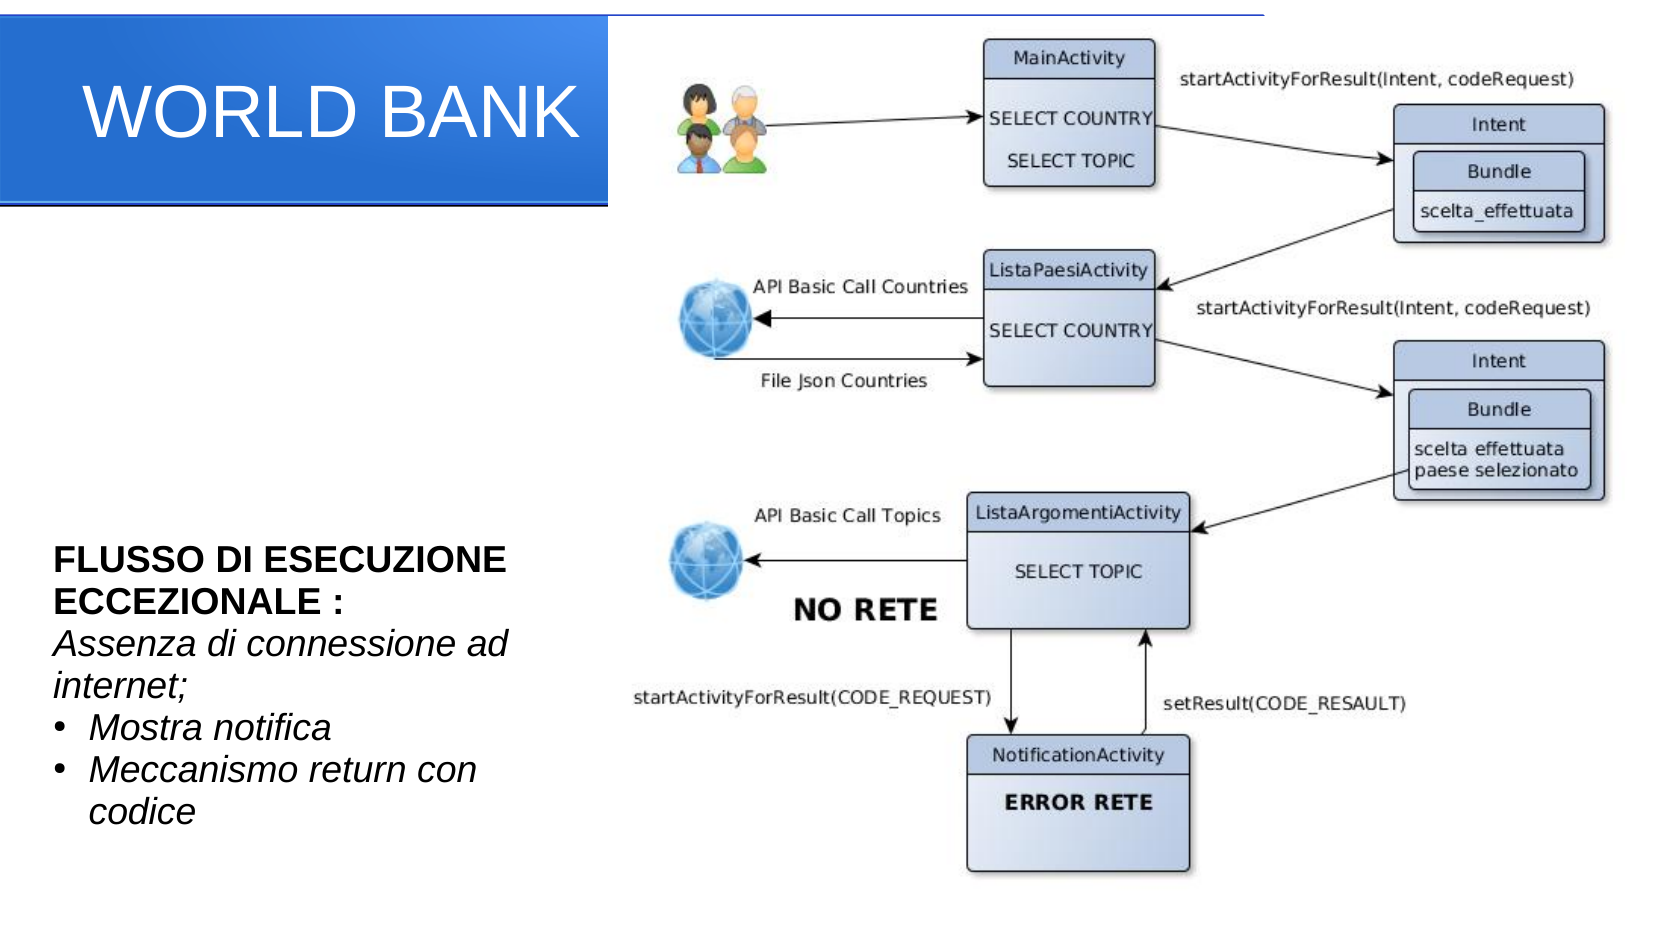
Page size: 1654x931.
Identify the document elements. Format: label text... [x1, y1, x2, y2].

text_box FLUSSO DI ESECUZIONE ECCEZIONALE : Assenza di connessione ad internet; Mostra notifica Meccanismo return con codice [38, 531, 591, 886]
picture [608, 16, 1628, 895]
title WORLD BANK [82, 35, 608, 189]
